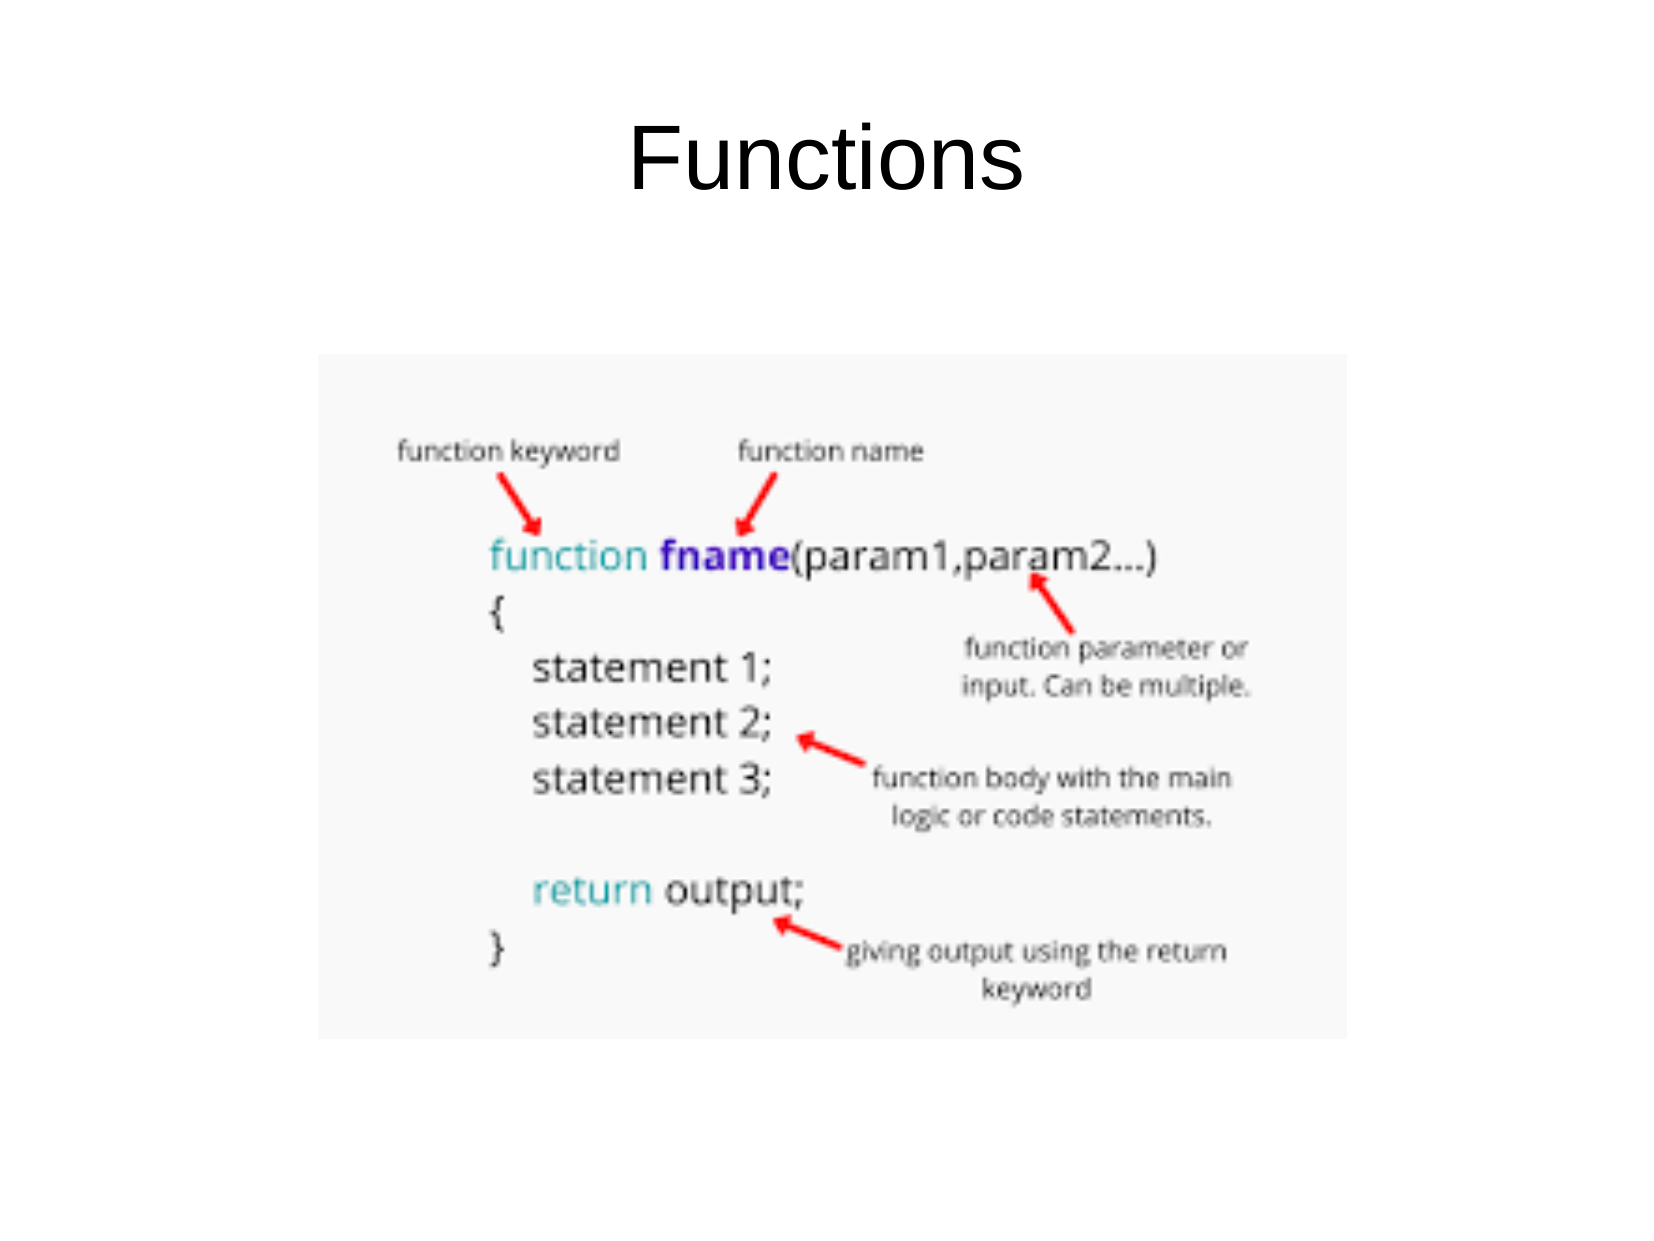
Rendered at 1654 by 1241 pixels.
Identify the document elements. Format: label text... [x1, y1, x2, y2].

title Functions [82, 49, 1571, 257]
picture [318, 354, 1347, 1039]
